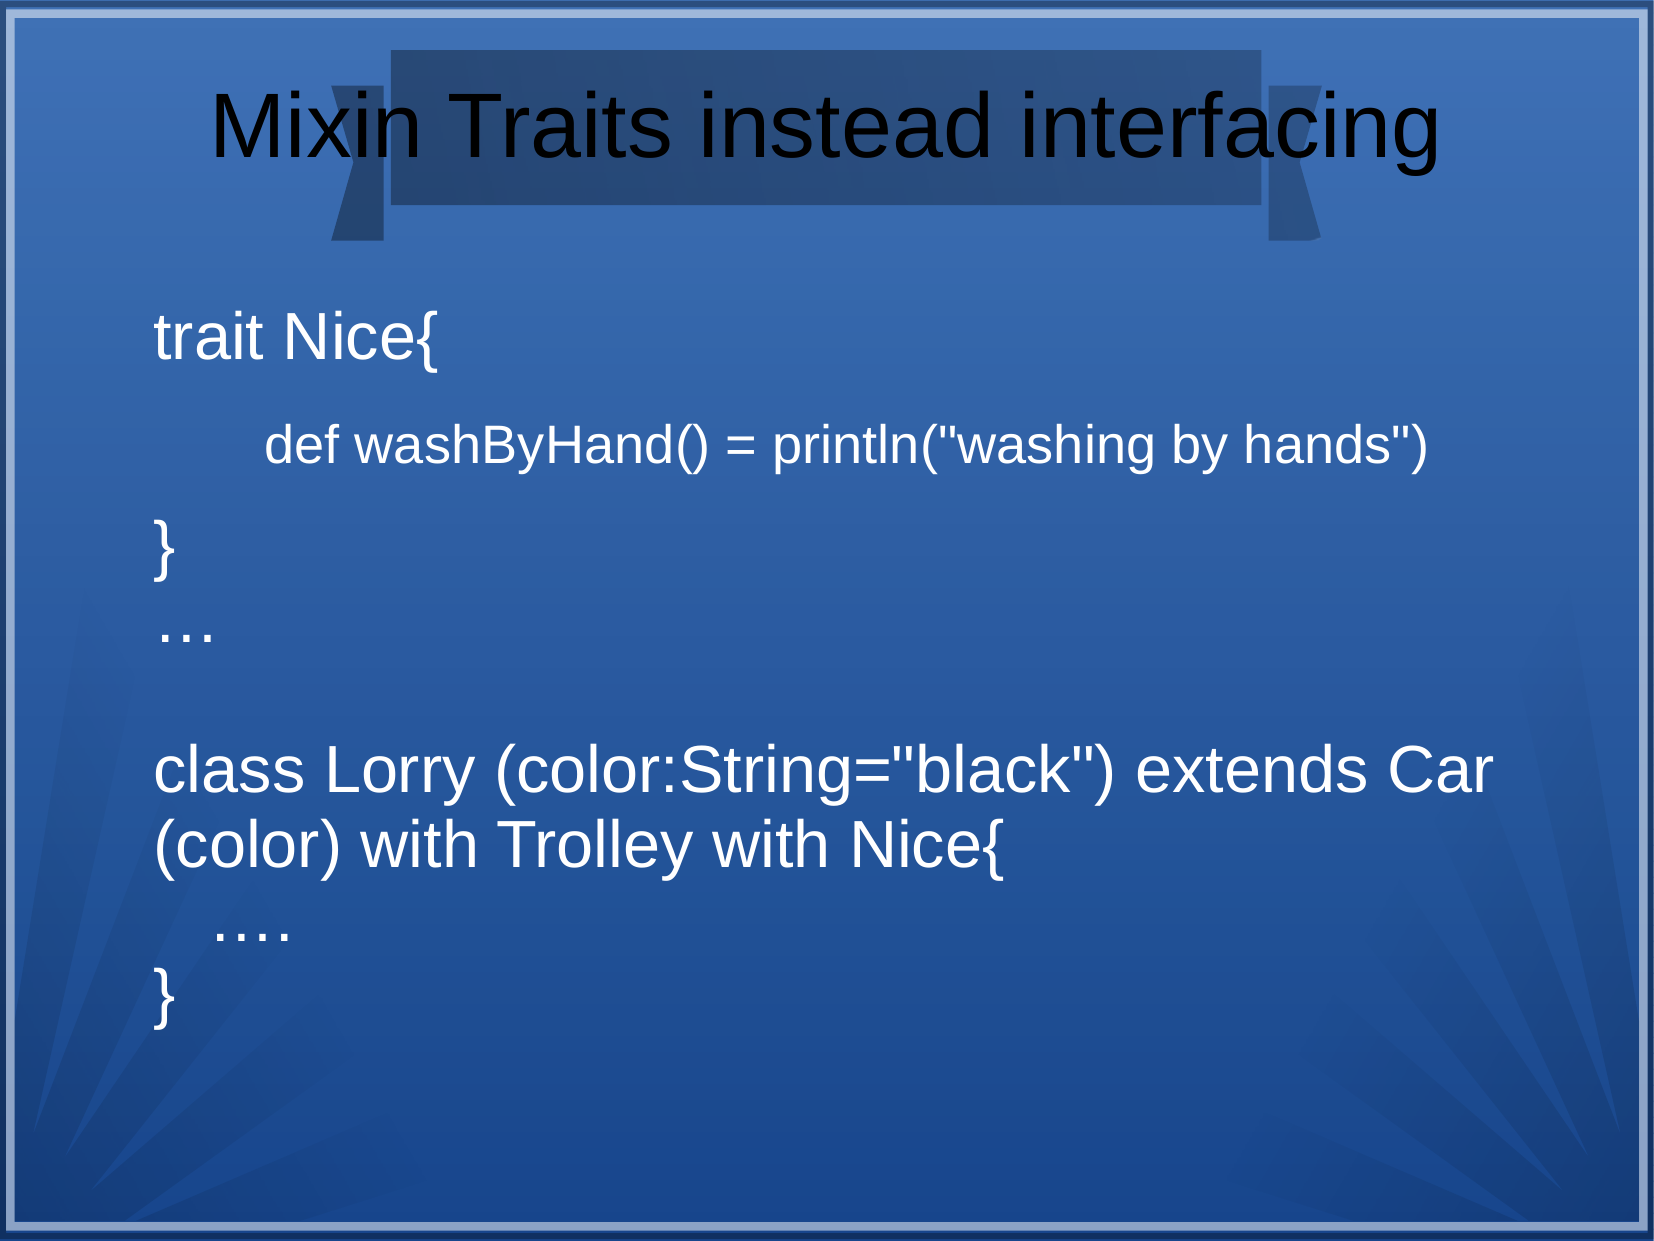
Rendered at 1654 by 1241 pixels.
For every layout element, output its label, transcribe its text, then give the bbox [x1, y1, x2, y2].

title Mixin Traits instead interfacing [59, 47, 1595, 205]
list trait Nice{ def washByHand() = println("washing by hands") } … class Lorry (color:String="black") extends Car (color) with Trolley with Nice{ …. } [82, 299, 1571, 1241]
